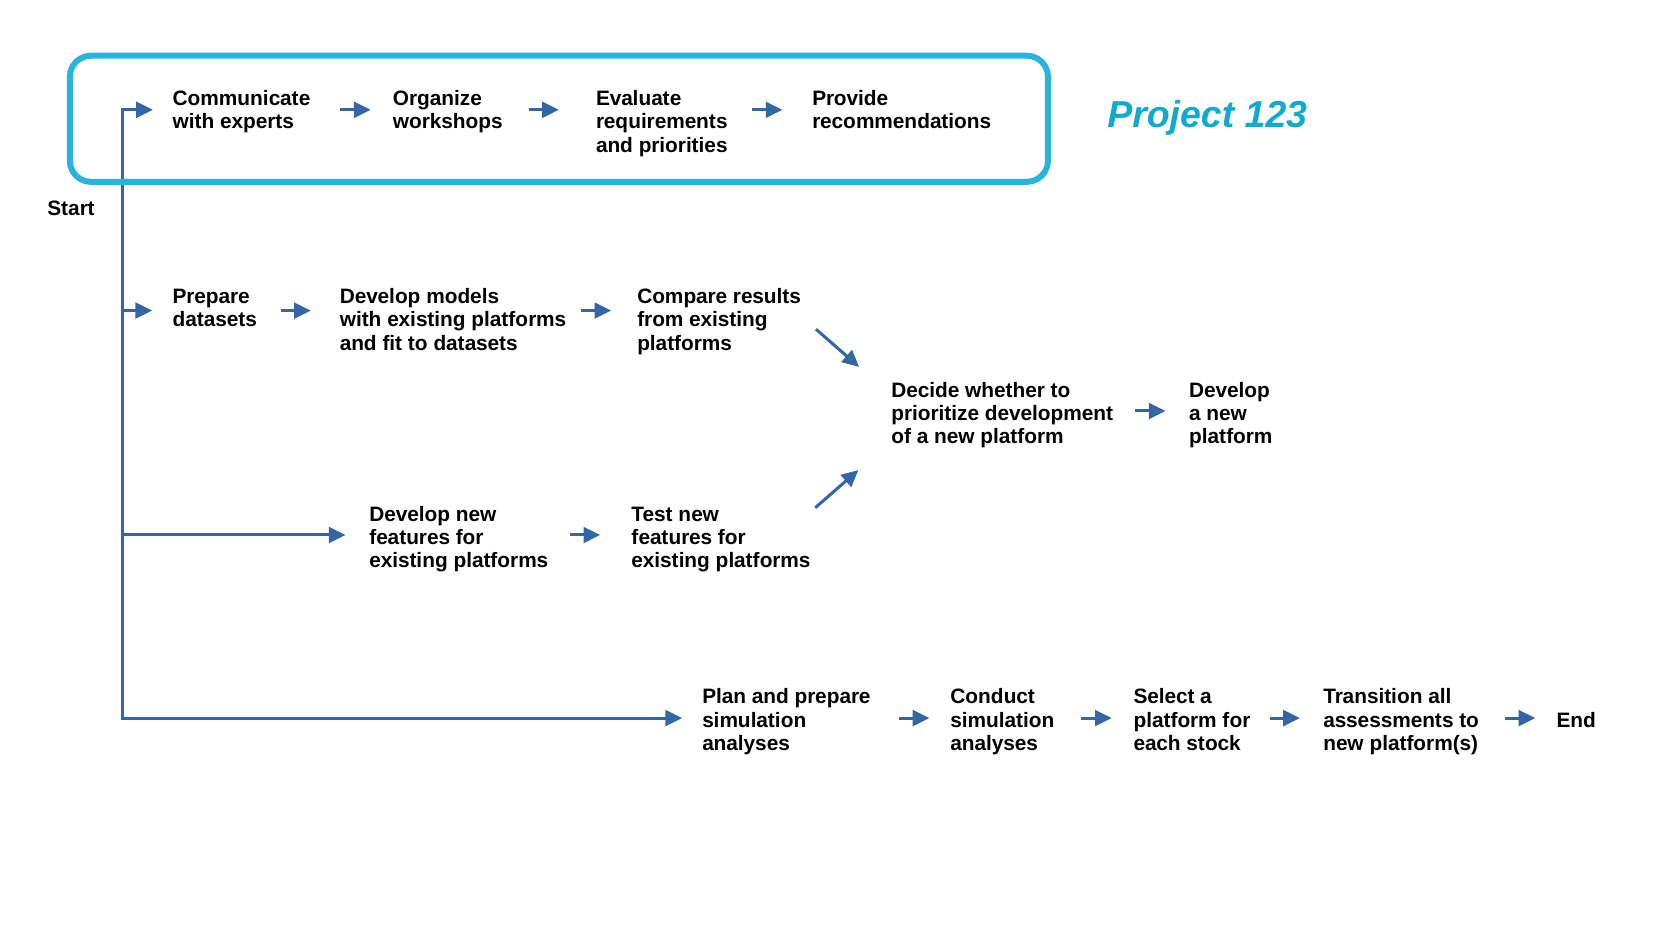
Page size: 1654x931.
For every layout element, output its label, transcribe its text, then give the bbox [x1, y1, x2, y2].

text_box Prepare datasets [157, 277, 272, 339]
text_box Conduct simulation analyses [935, 677, 1070, 763]
text_box Organize workshops [378, 79, 518, 141]
text_box Transition all assessments to new platform(s) [1308, 677, 1505, 763]
text_box Start [32, 189, 110, 228]
text_box Develop models with existing platforms and fit to datasets [325, 277, 582, 363]
text_box Evaluate requirements and priorities [581, 79, 743, 165]
text_box Develop new features for existing platforms [354, 494, 564, 580]
text_box Provide recommendations [797, 79, 1006, 141]
text_box Test new features for existing platforms [616, 494, 826, 580]
text_box Develop a new platform [1174, 371, 1288, 456]
text_box Communicate with experts [157, 79, 326, 141]
text_box Decide whether to prioritize development of a new platform [876, 371, 1129, 456]
text_box Select a platform for each stock [1118, 677, 1289, 763]
text_box Compare results from existing platforms [622, 277, 817, 363]
text_box Plan and prepare simulation analyses [687, 677, 894, 763]
text_box End [1541, 701, 1611, 740]
text_box Project 123 [1092, 85, 1323, 143]
